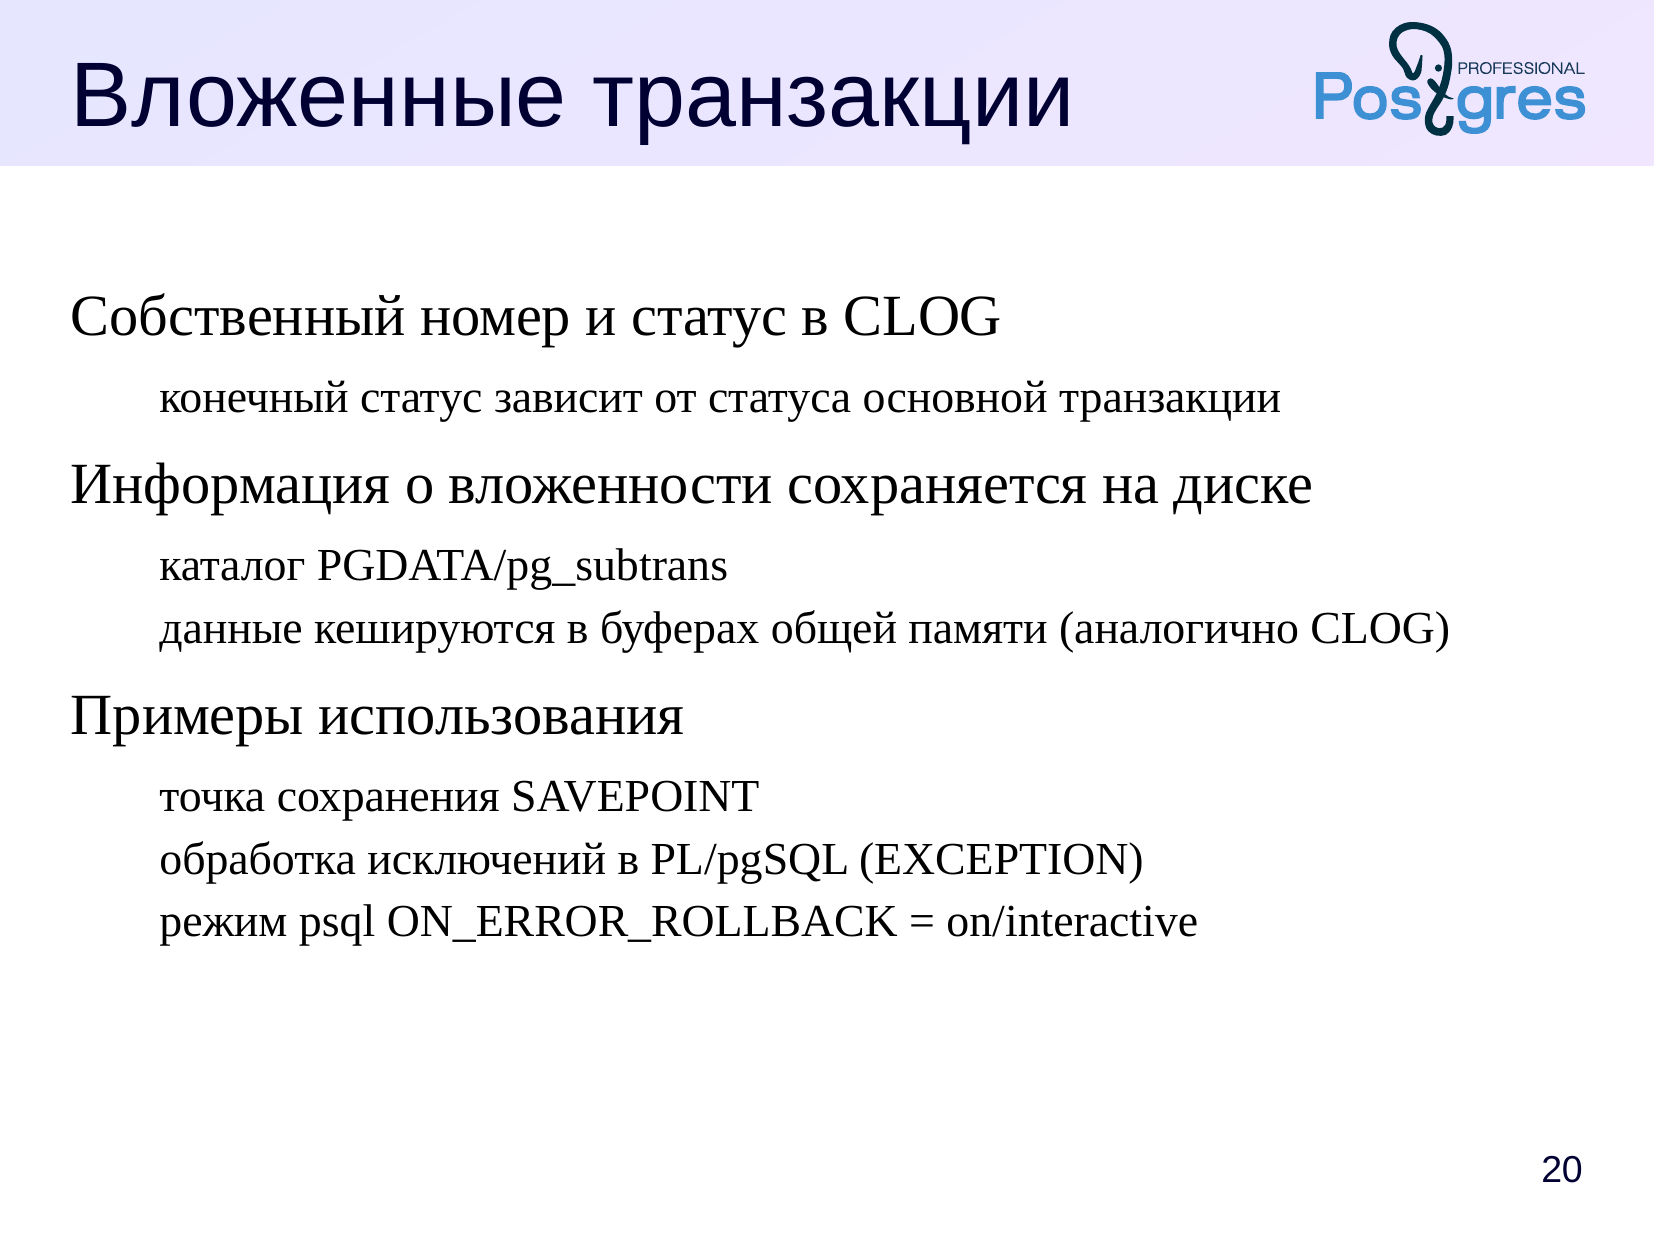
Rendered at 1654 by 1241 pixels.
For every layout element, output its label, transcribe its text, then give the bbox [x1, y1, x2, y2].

list Собственный номер и статус в CLOG конечный статус зависит от статуса основной транзакции Информация о вложенности сохраняется на диске каталог PGDATA/pg_subtrans данные кешируются в буферах общей памяти (аналогично CLOG) Примеры использования точка сохранения SAVEPOINT обработка исключений в PL/pgSQL (EXCEPTION) режим psql ON_ERROR_ROLLBACK = on/interactive [70, 283, 1583, 1141]
title Вложенные транзакции [70, 43, 1241, 147]
